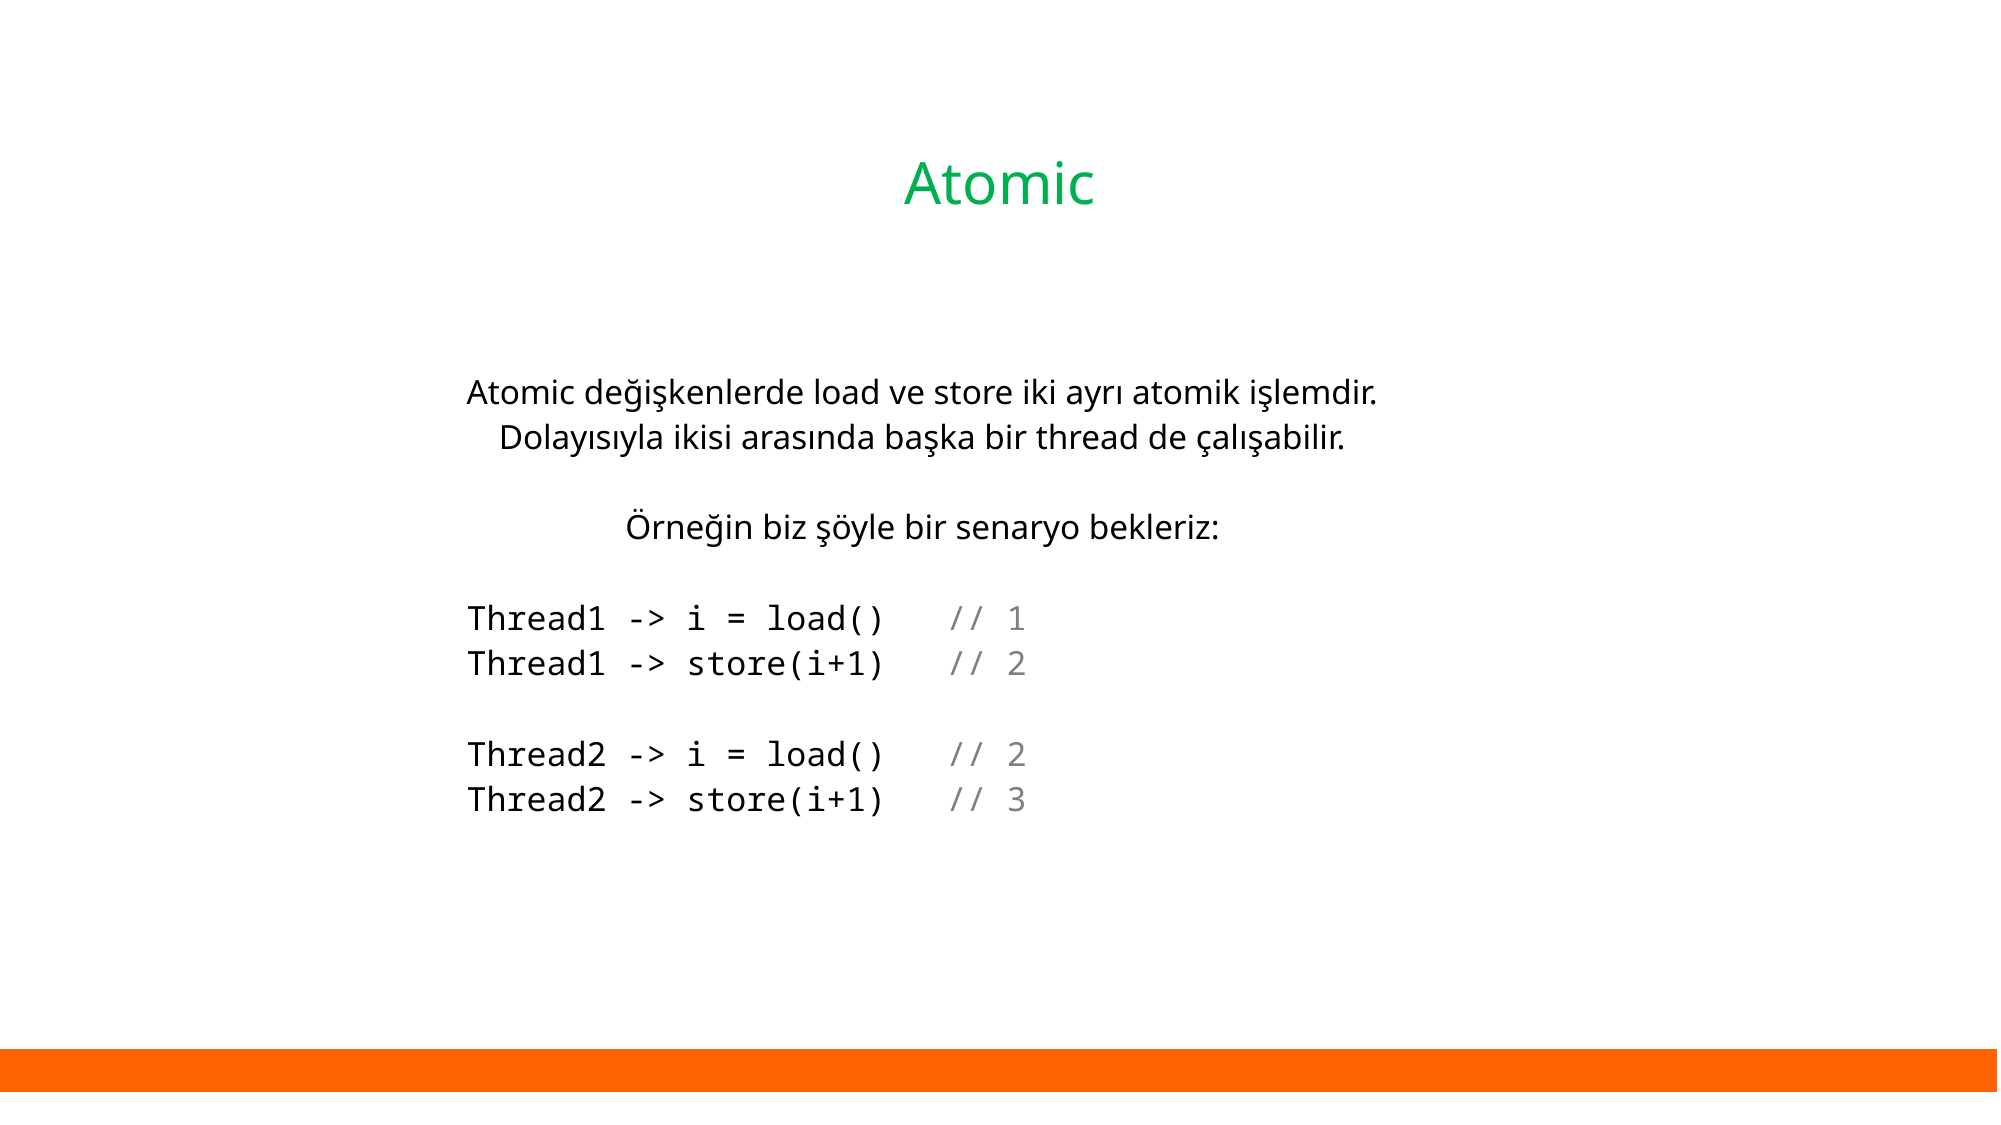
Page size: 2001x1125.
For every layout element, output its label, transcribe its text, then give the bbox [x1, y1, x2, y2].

text_box Atomic değişkenlerde load ve store iki ayrı atomik işlemdir. Dolayısıyla ikisi arasında başka bir thread de çalışabilir. Örneğin biz şöyle bir senaryo bekleriz: Thread1 -> i = load() // 1 Thread1 -> store(i+1) // 2 Thread2 -> i = load() // 2 Thread2 -> store(i+1) // 3 [451, 361, 1362, 725]
text_box [0, 1049, 1997, 1092]
list Atomic [420, 146, 1580, 237]
